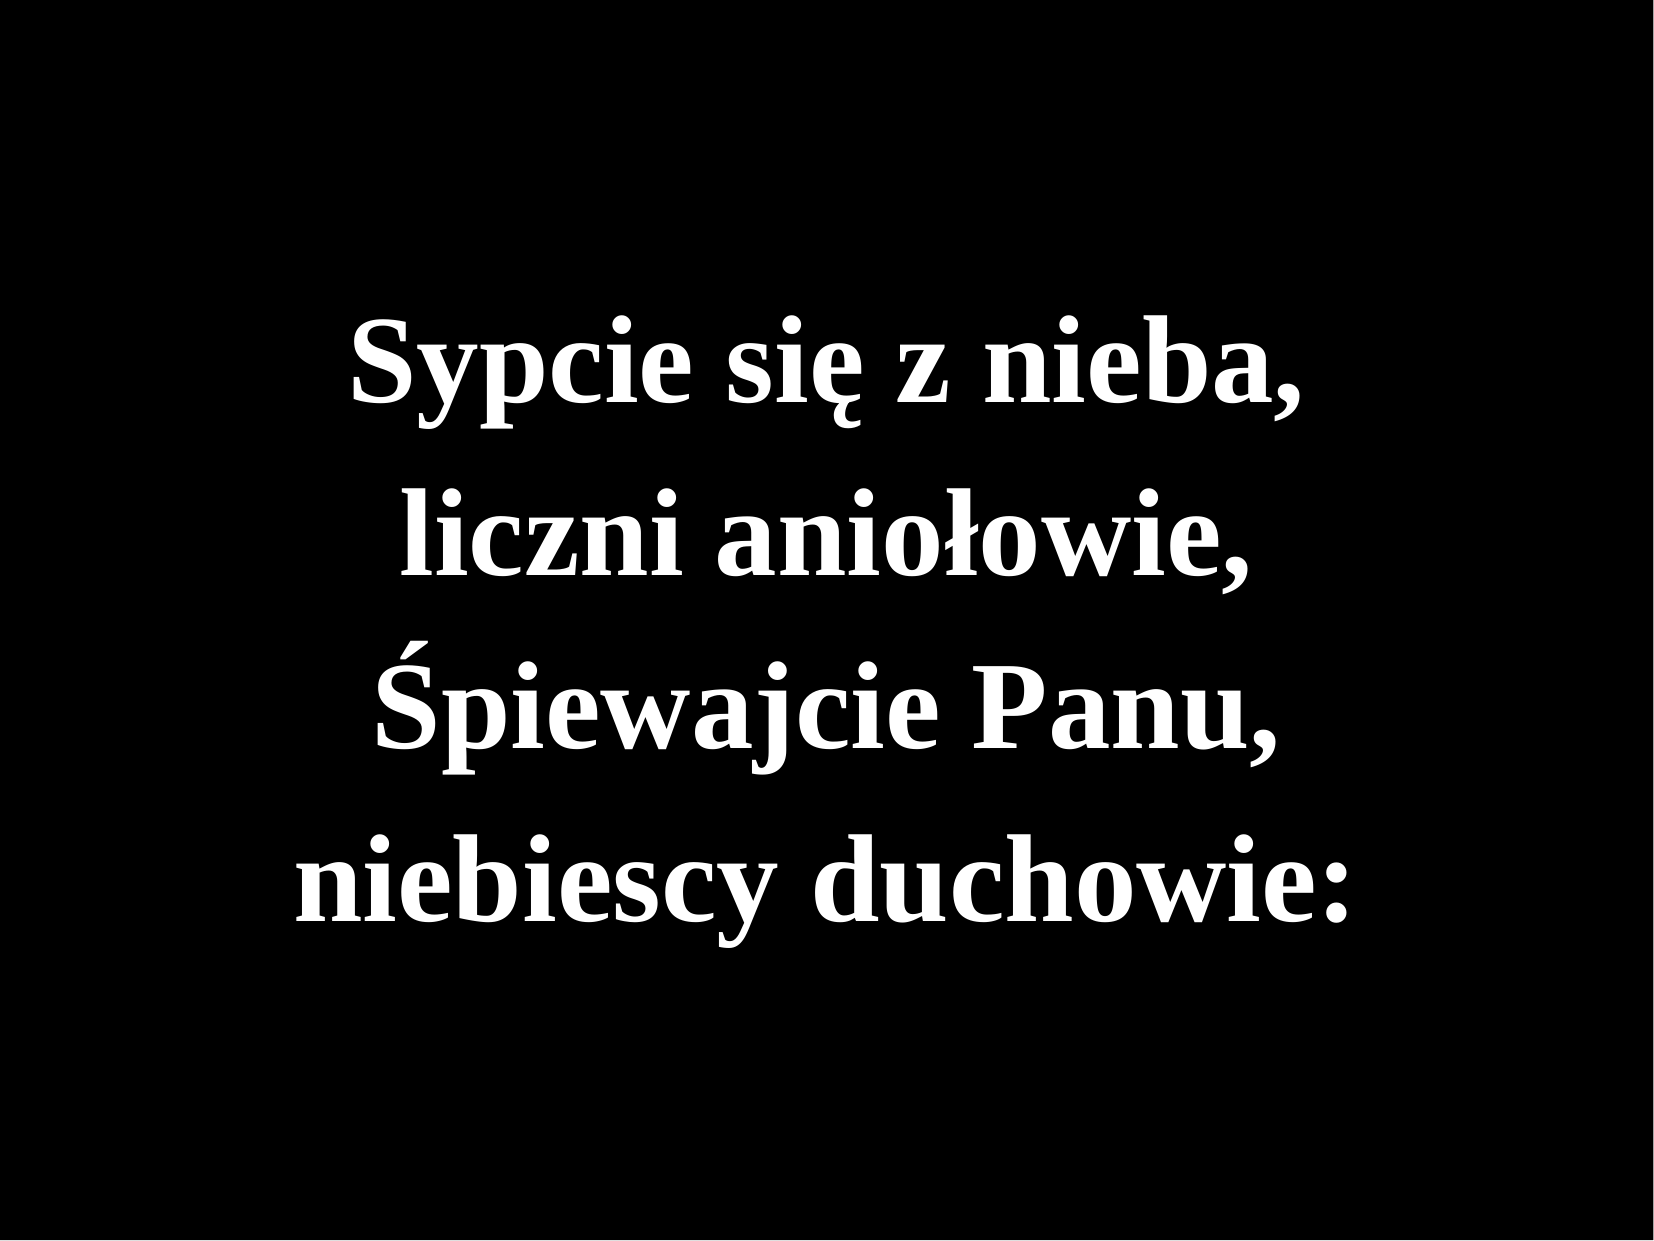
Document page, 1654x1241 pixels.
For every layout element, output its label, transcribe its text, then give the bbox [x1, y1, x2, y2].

title Sypcie się z nieba, ppp liczni aniołowie, ppp Śpiewajcie Panu, ppp niebiescy duchowie: [0, 0, 1654, 1241]
